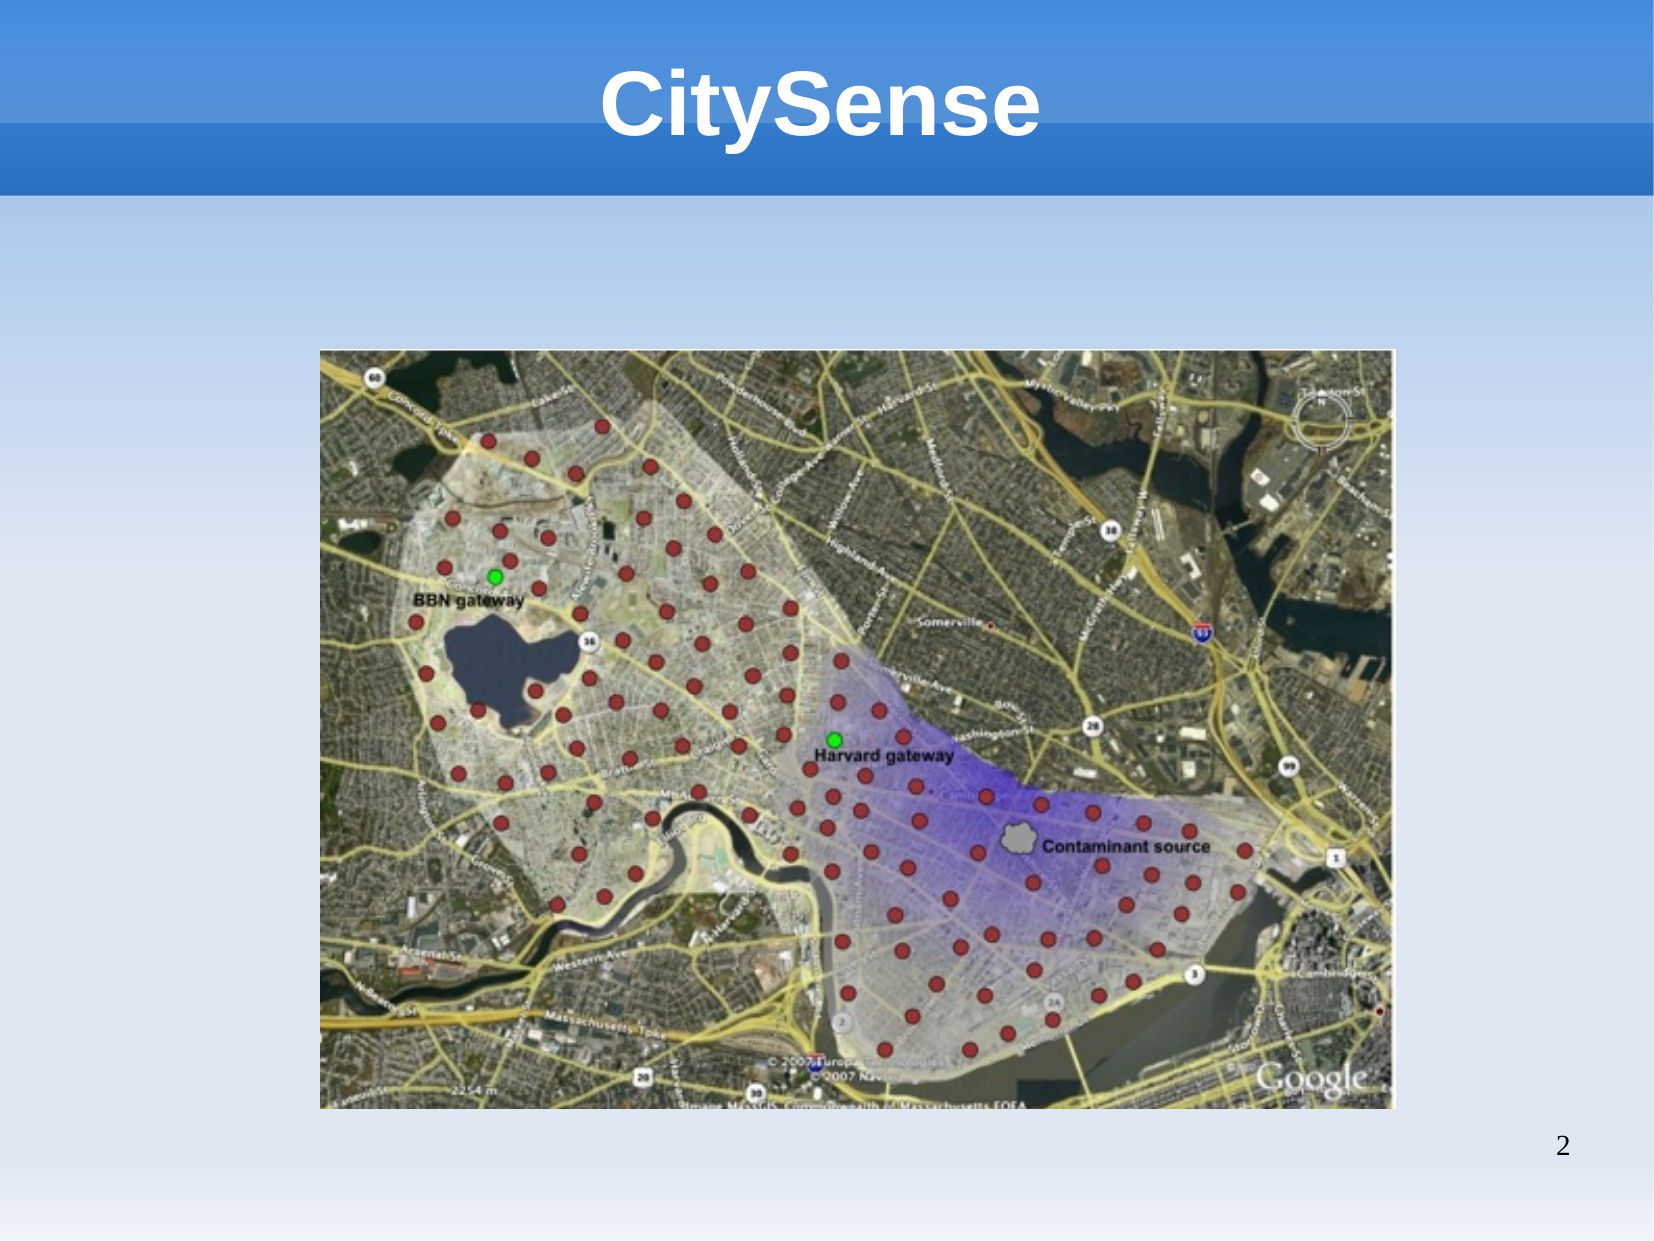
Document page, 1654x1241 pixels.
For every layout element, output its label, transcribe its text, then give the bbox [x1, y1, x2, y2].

picture [0, 0, 1654, 1241]
title CitySense [76, 0, 1565, 208]
chart [224, 290, 1654, 1109]
